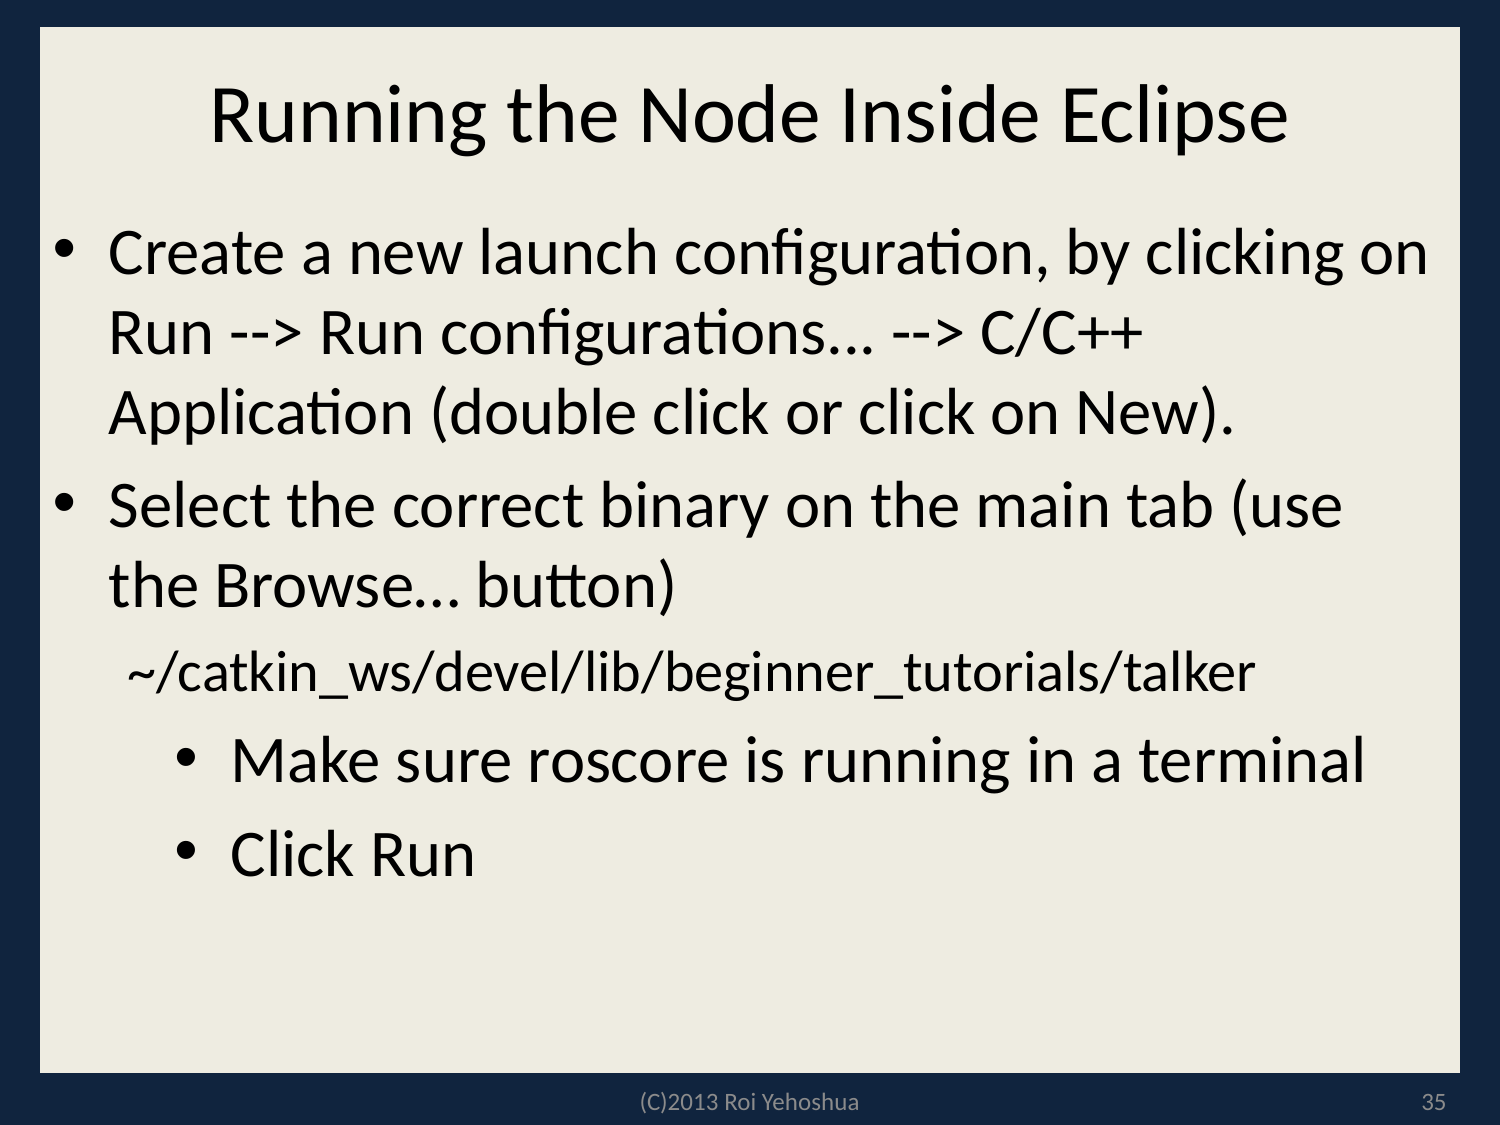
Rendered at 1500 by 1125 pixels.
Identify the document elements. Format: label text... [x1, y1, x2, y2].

list Create a new launch configuration, by clicking on Run --> Run configurations... --> C/C++ Application (double click or click on New). Select the correct binary on the main tab (use the Browse… button) ~/catkin_ws/devel/lib/beginner_tutorials/talker Make sure roscore is running in a terminal Click Run [37, 200, 1463, 1080]
footer (C)2013 Roi Yehoshua [512, 1074, 988, 1125]
slide_number <number> [1111, 1074, 1462, 1125]
title Running the Node Inside Eclipse [37, 31, 1463, 188]
